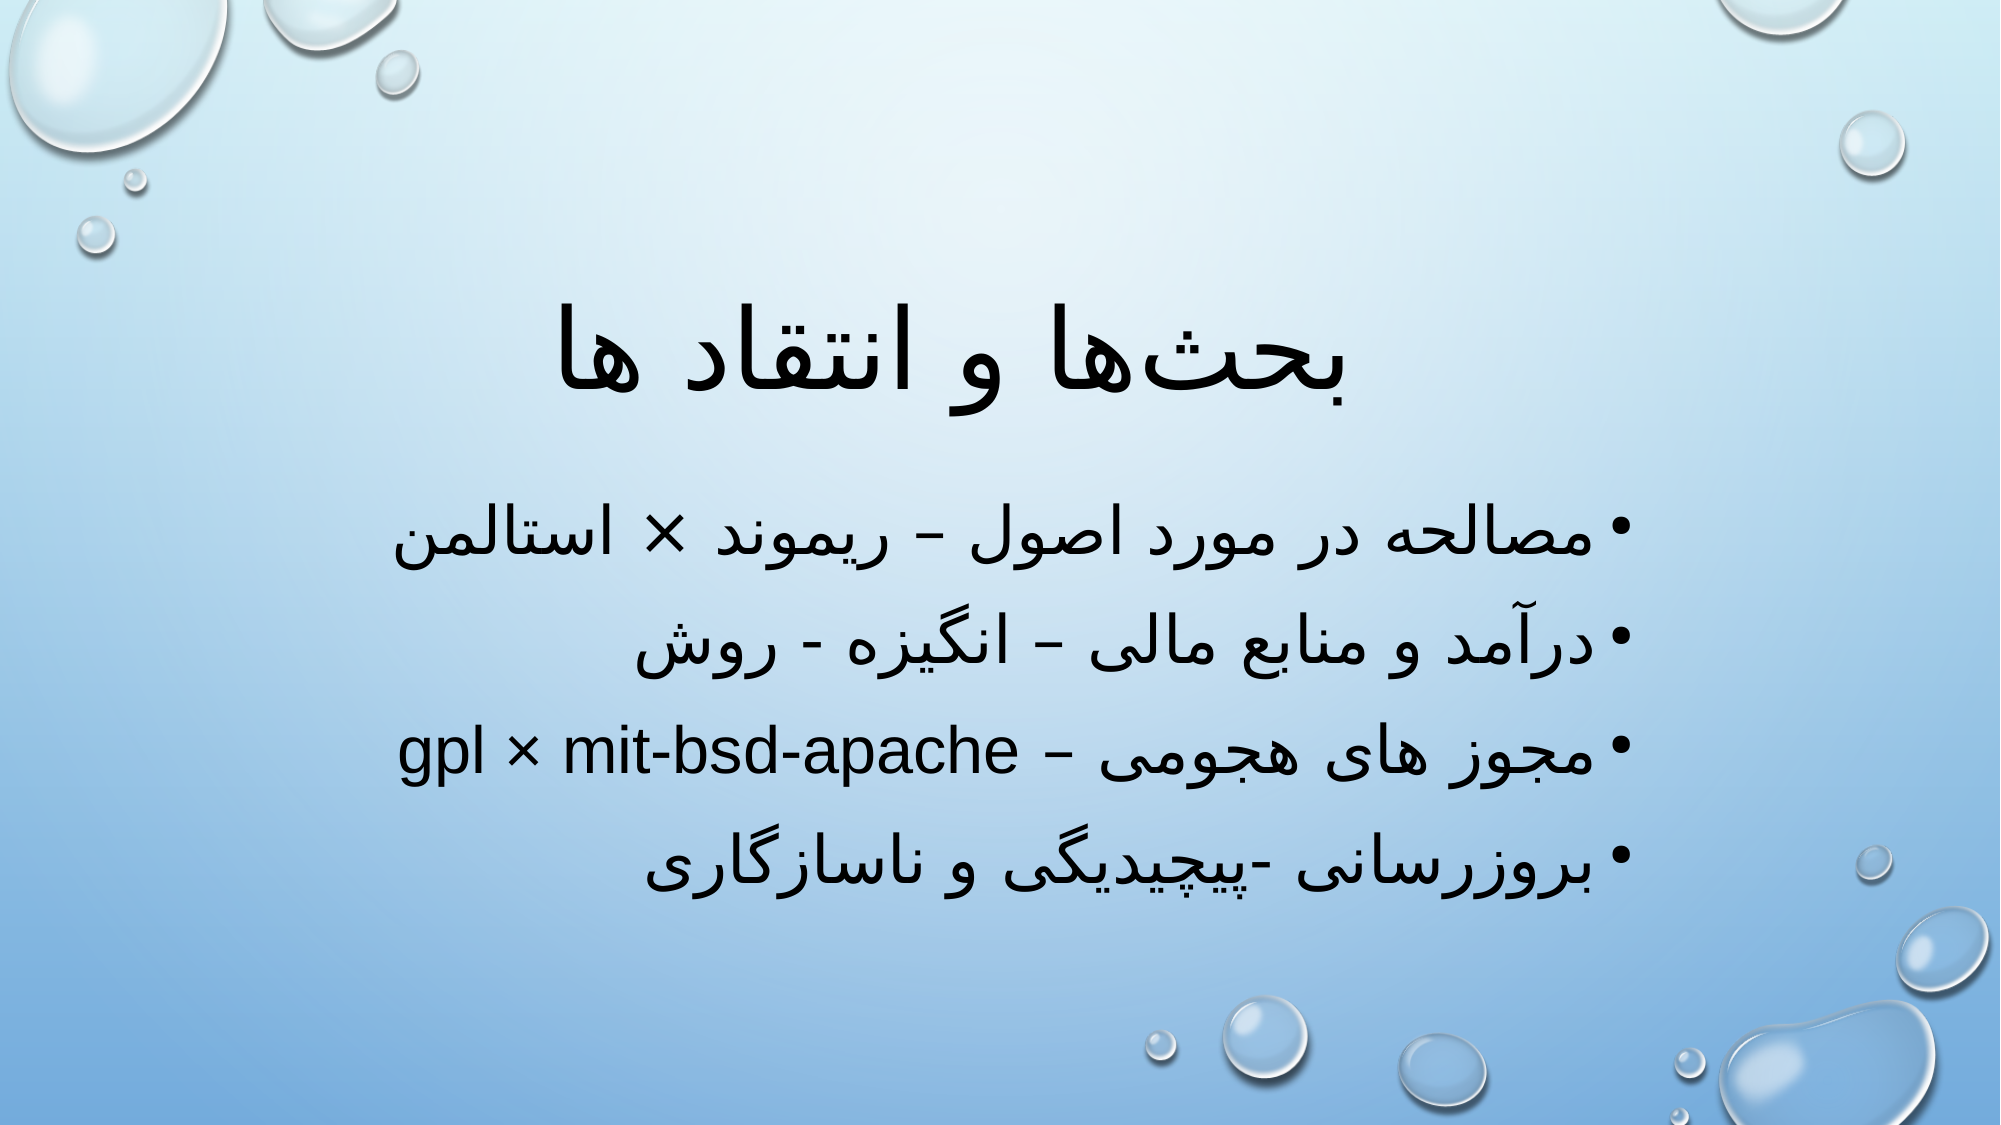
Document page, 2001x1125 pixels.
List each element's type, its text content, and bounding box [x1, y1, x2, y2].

list مصالحه در مورد اصول – ریموند × استالمن درآمد و منابع مالی – انگیزه - روش مجوز های هجومی – gpl × mit-bsd-apache بروزرسانی -پیچیدیگی و ناسازگاری [165, 479, 1861, 938]
picture [0, 0, 2000, 1125]
title بحث‌ها و انتقاد ها [119, 200, 1786, 421]
